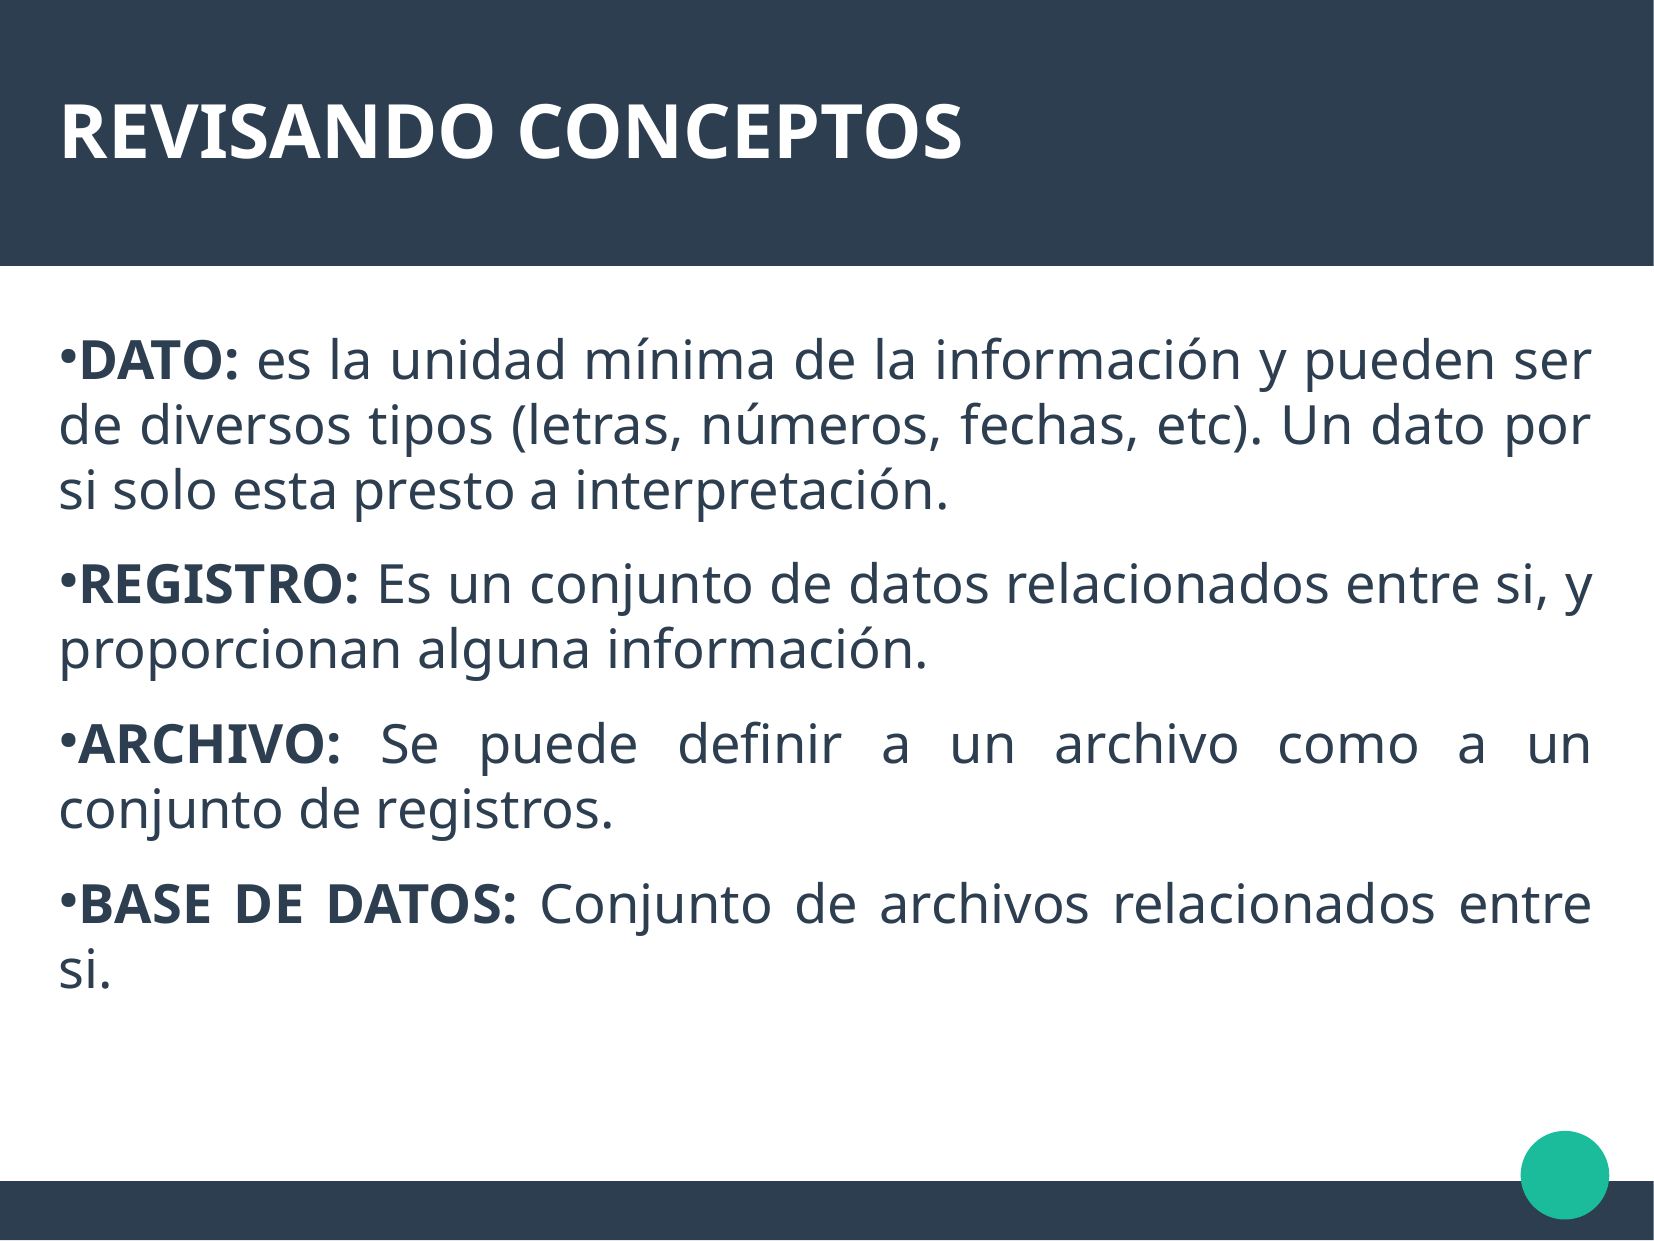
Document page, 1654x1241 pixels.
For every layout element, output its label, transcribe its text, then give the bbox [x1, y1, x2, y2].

title REVISANDO CONCEPTOS [59, 49, 1595, 207]
list DATO: es la unidad mínima de la información y pueden ser de diversos tipos (letras, números, fechas, etc). Un dato por si solo esta presto a interpretación. REGISTRO: Es un conjunto de datos relacionados entre si, y proporcionan alguna información. ARCHIVO: Se puede definir a un archivo como a un conjunto de registros. BASE DE DATOS: Conjunto de archivos relacionados entre si. [59, 324, 1595, 1152]
